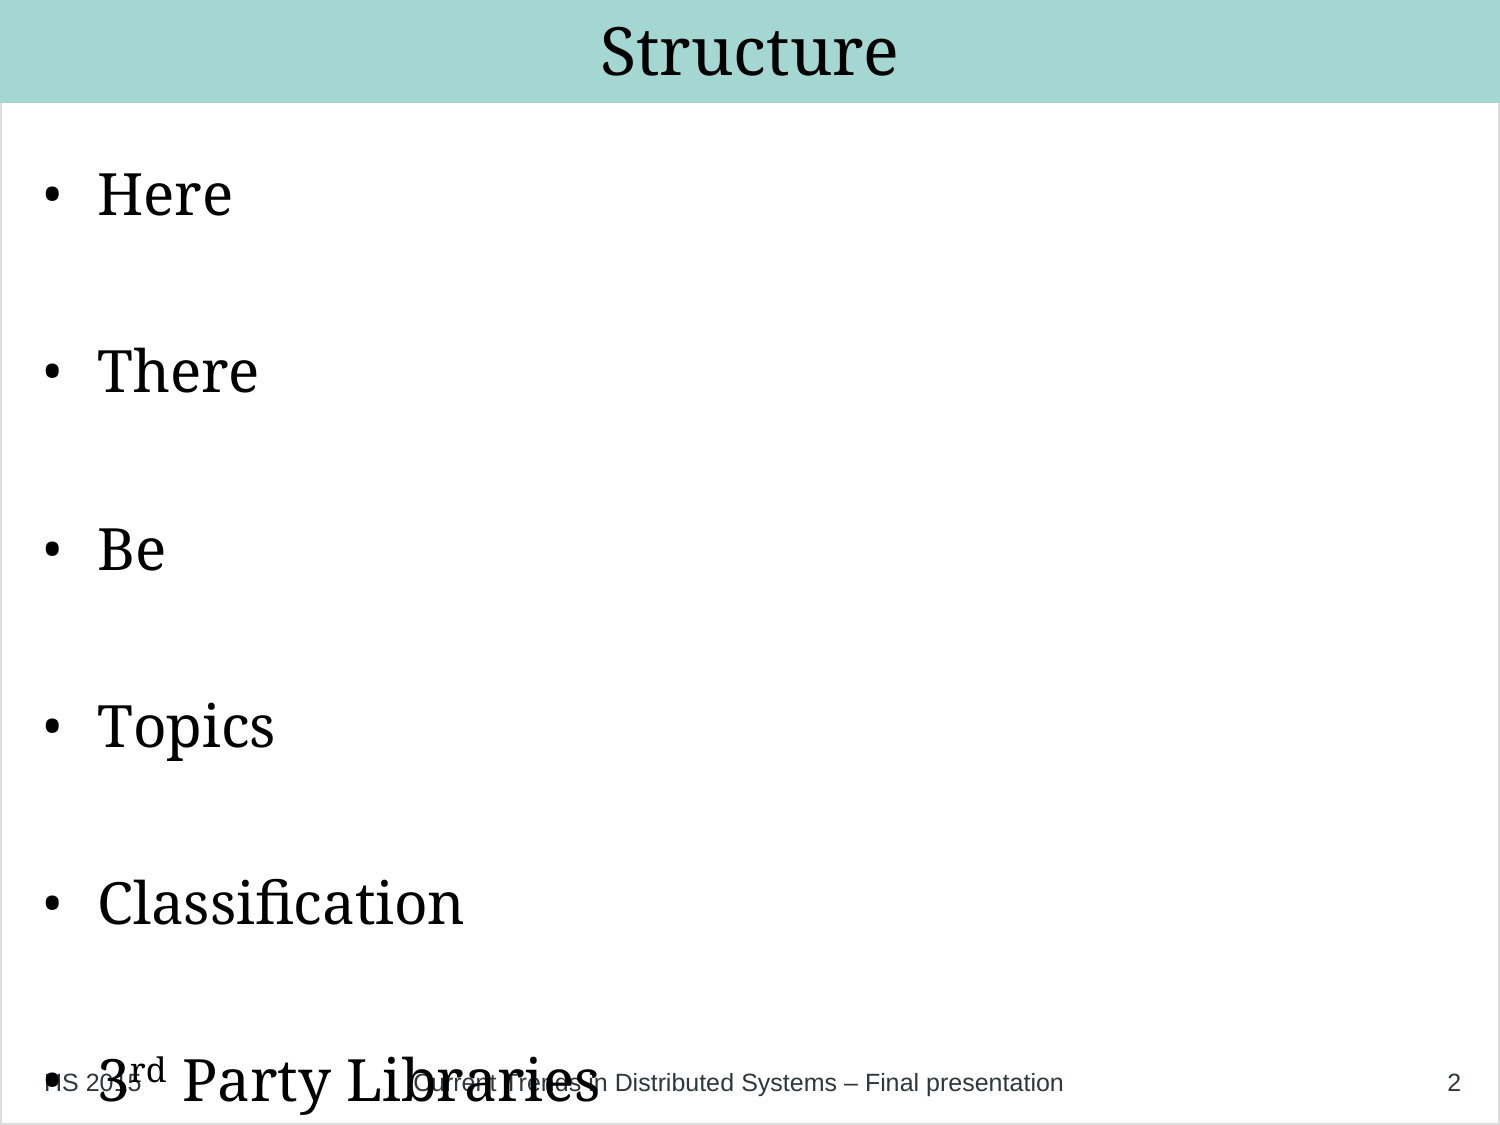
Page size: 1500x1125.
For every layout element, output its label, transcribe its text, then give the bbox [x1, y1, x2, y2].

list Here There Be Topics Classification 3rd Party Libraries [26, 145, 1477, 1125]
title Structure [0, 0, 1500, 100]
